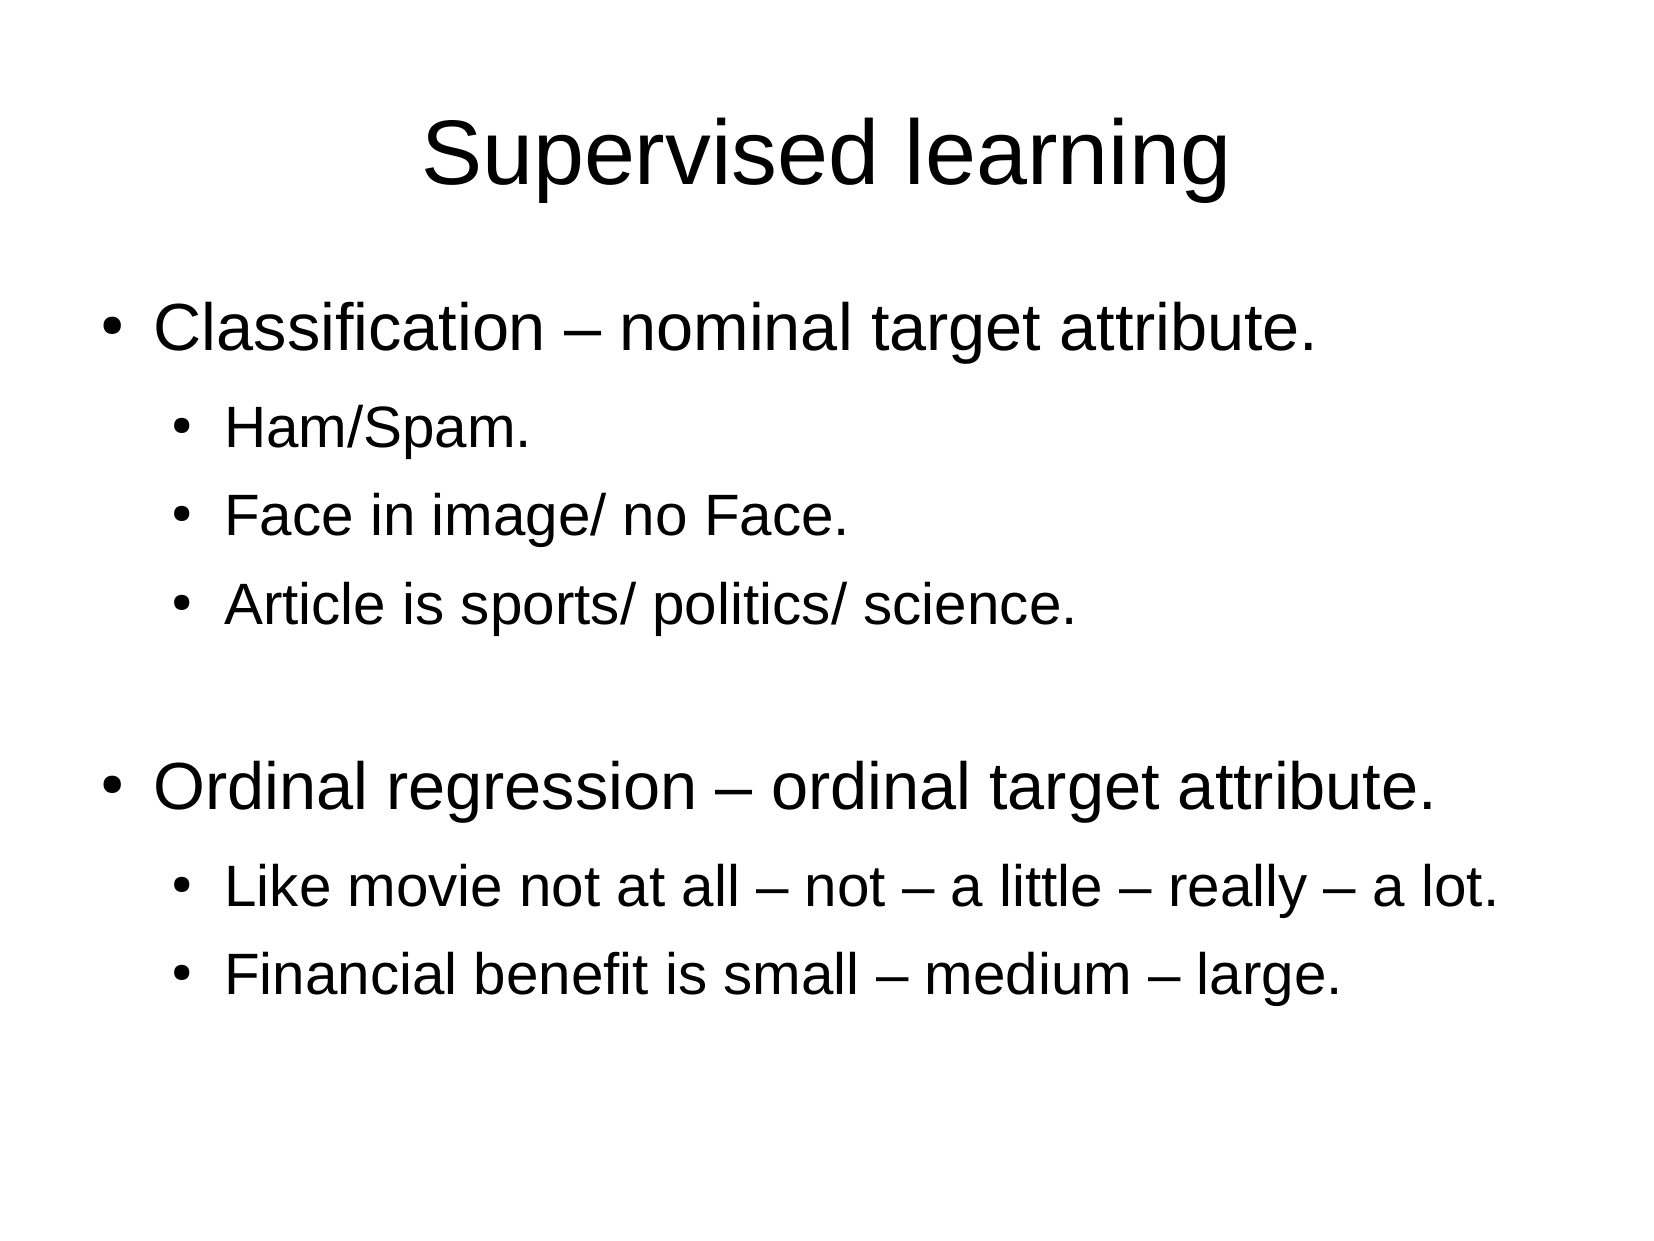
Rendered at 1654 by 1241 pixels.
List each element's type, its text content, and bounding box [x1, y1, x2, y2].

list Classification – nominal target attribute. Ham/Spam. Face in image/ no Face. Article is sports/ politics/ science. Ordinal regression – ordinal target attribute. Like movie not at all – not – a little – really – a lot. Financial benefit is small – medium – large. [82, 290, 1571, 1109]
title Supervised learning [82, 56, 1571, 250]
